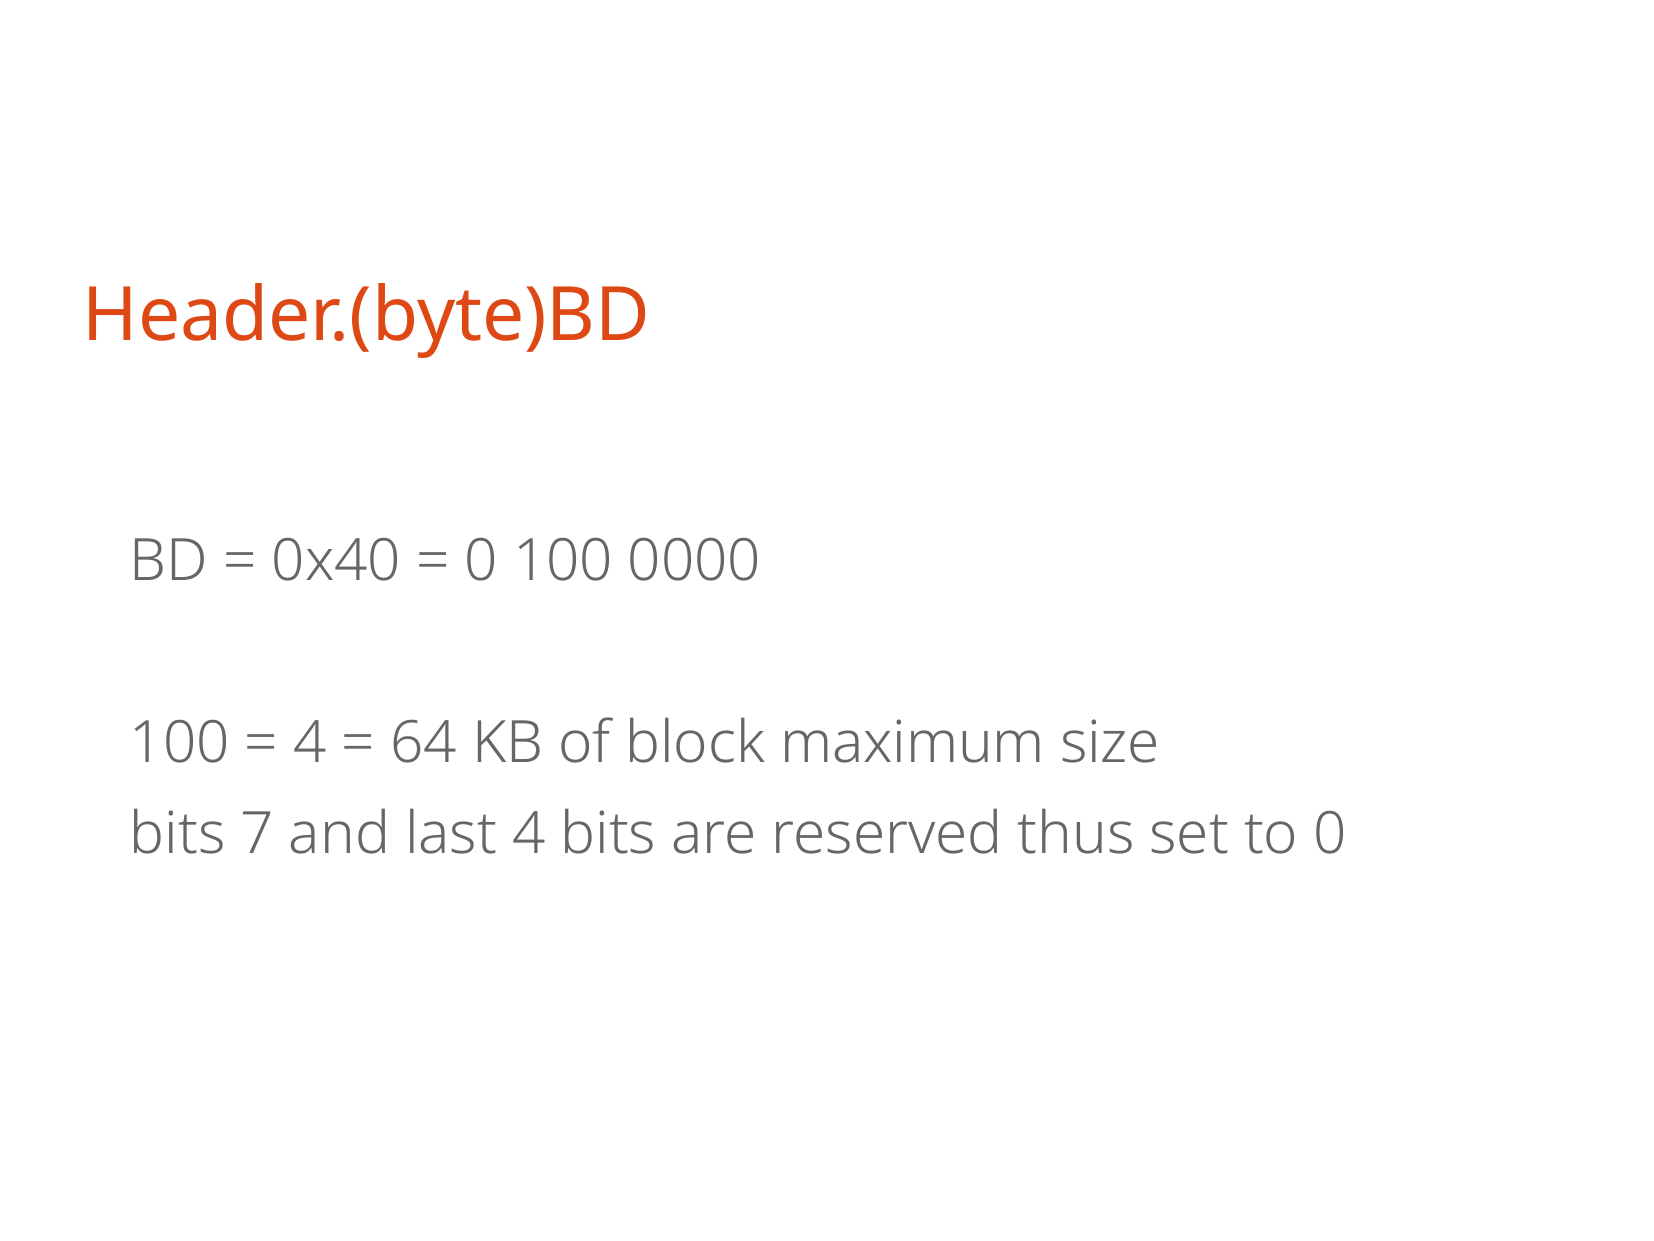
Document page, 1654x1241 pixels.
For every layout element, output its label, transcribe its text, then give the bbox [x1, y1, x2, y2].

list BD = 0x40 = 0 100 0000 100 = 4 = 64 KB of block maximum size bits 7 and last 4 bits are reserved thus set to 0 [59, 413, 1548, 1034]
title Header.(byte)BD [82, 248, 1571, 375]
